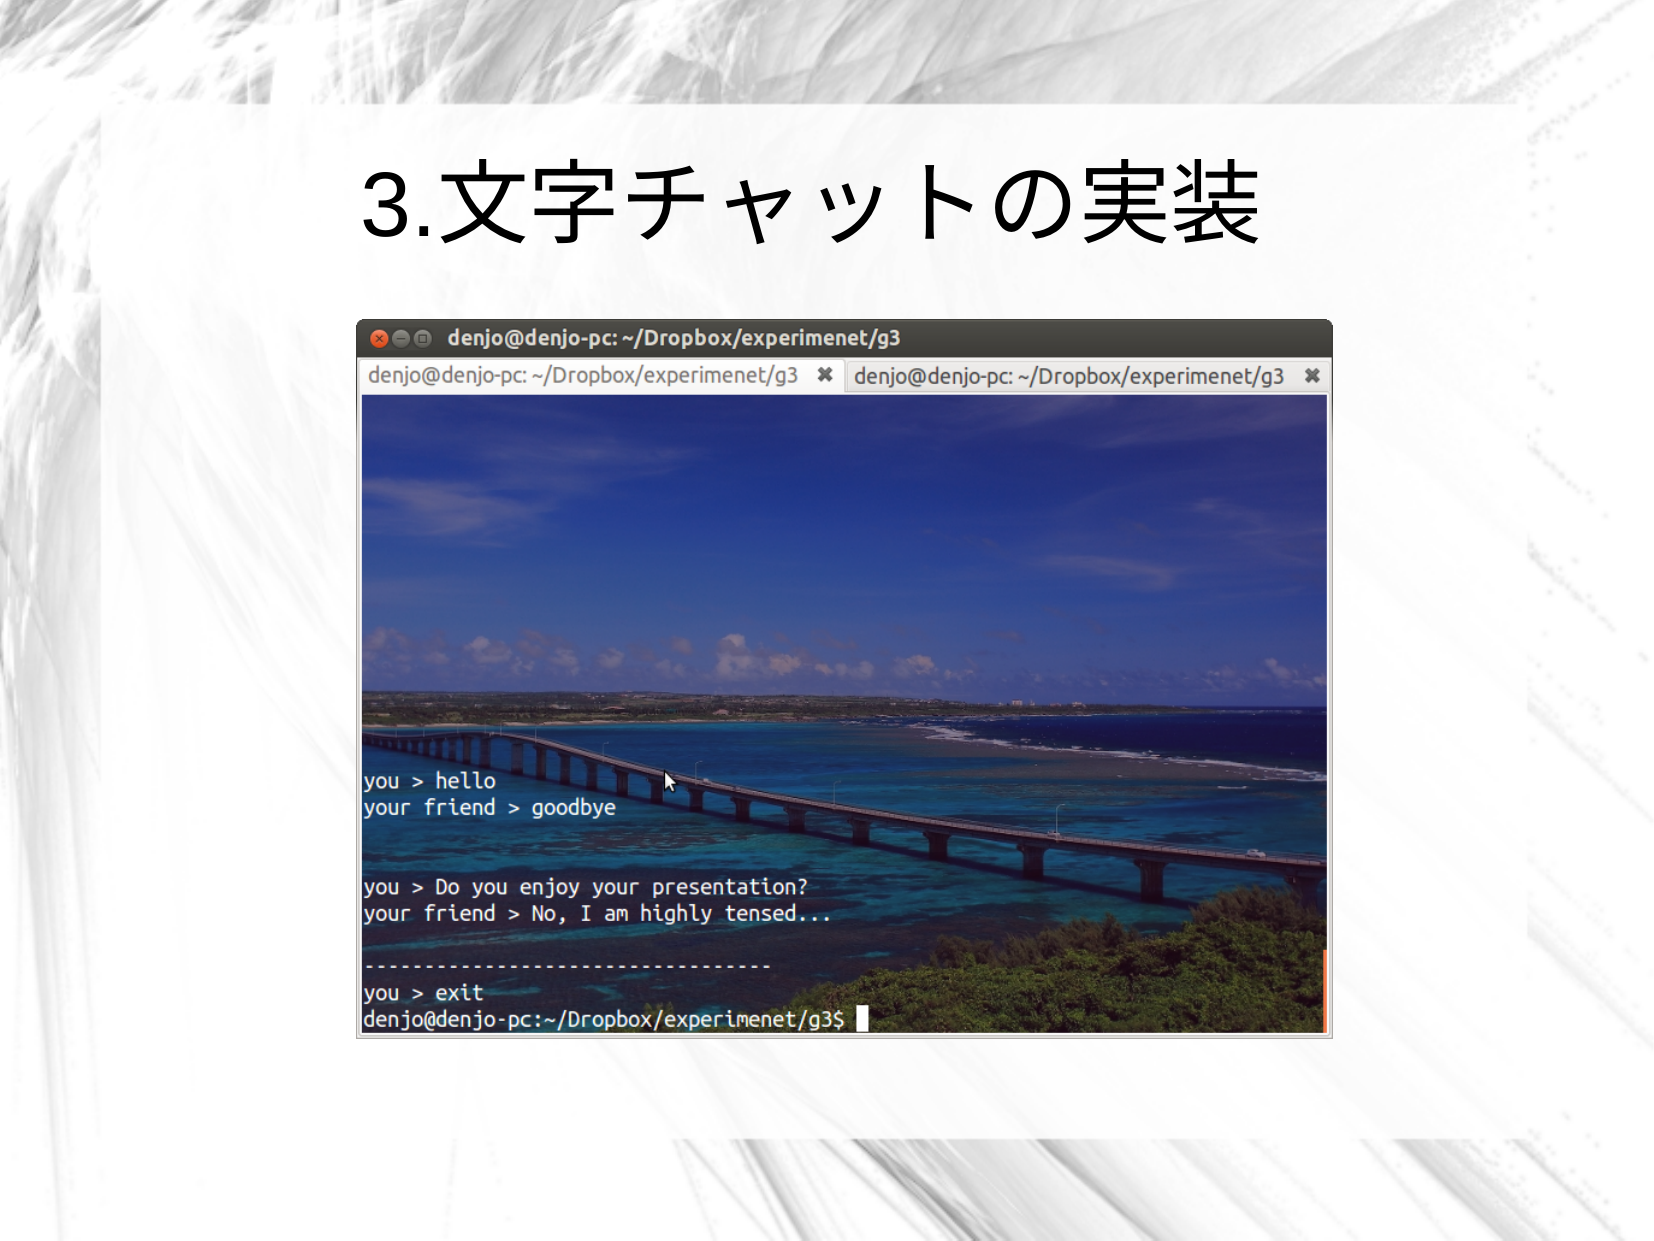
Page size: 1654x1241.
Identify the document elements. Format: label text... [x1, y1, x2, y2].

title 3.文字チャットの実装 [118, 112, 1506, 281]
picture [0, 0, 1654, 1241]
